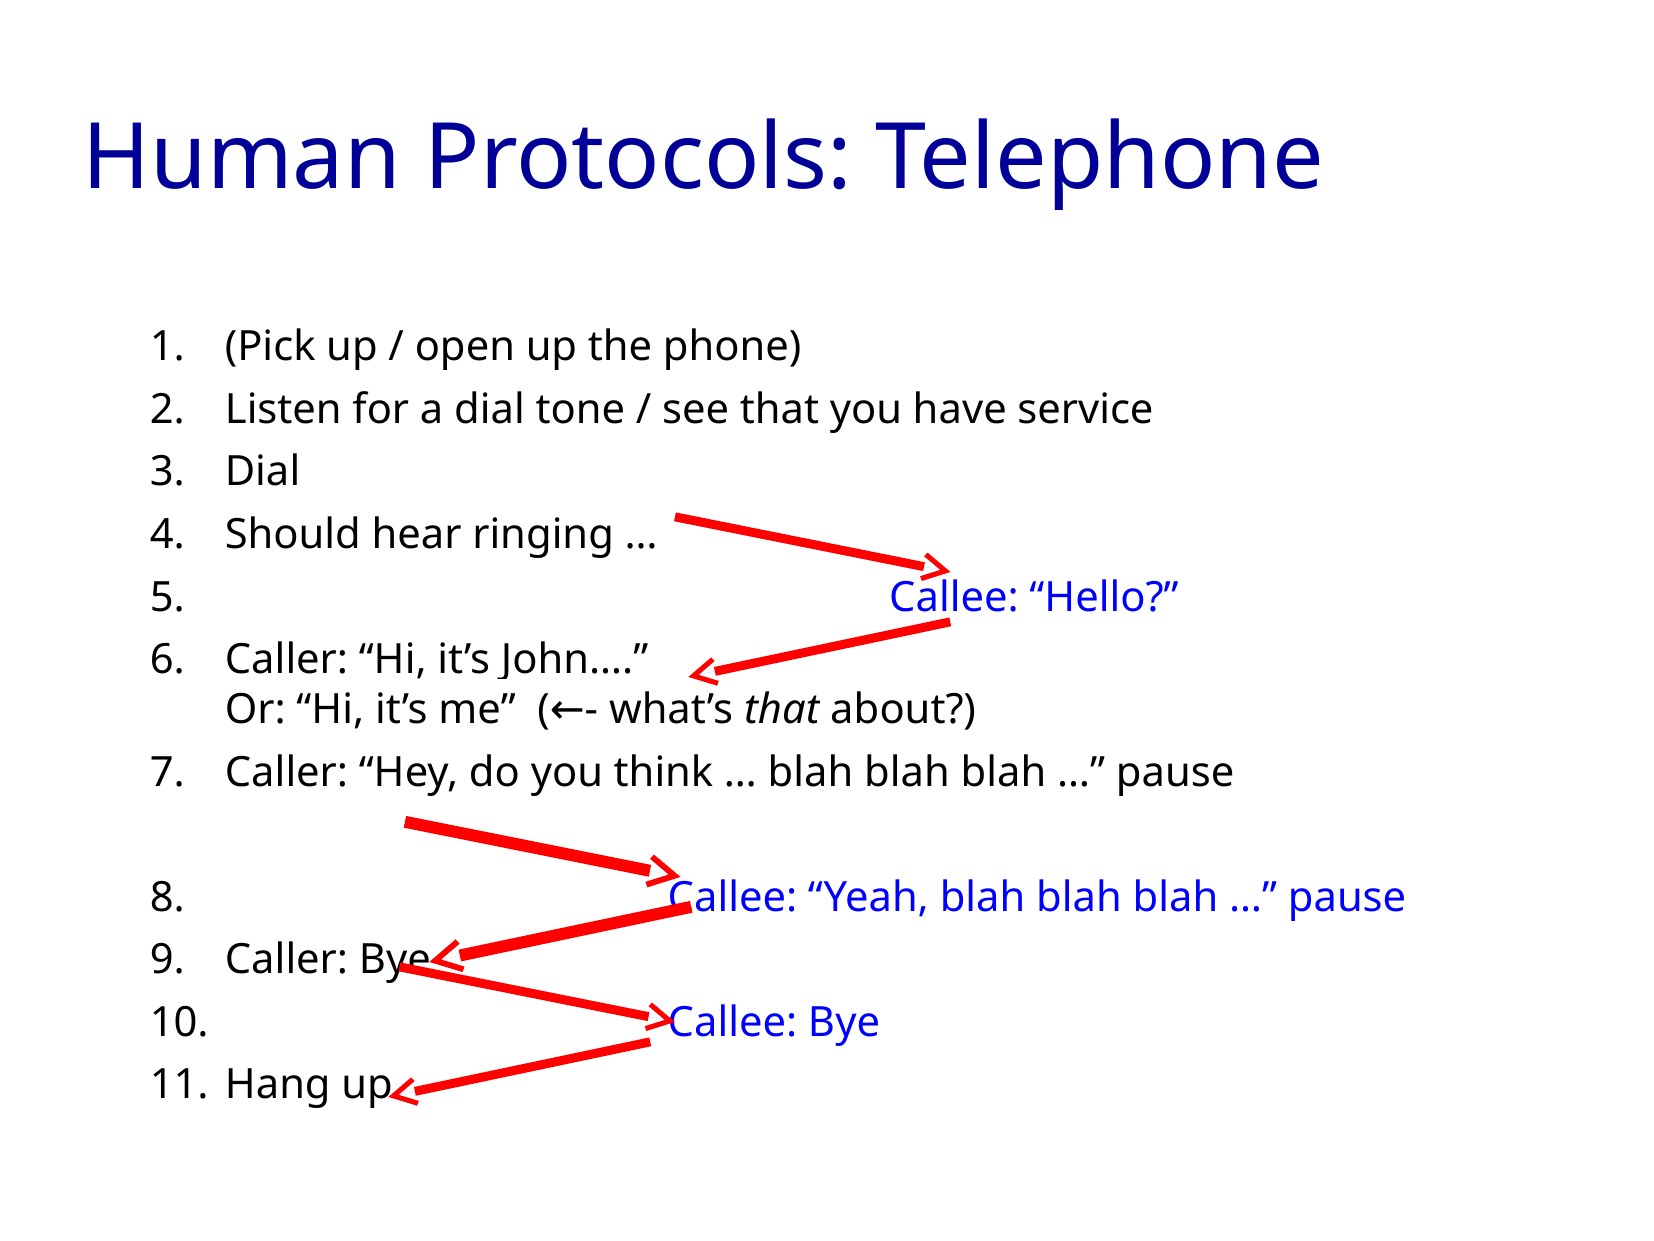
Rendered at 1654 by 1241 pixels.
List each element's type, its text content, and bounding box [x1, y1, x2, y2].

text_box [688, 621, 951, 677]
list (Pick up / open up the phone) Listen for a dial tone / see that you have service Dial Should hear ringing … Callee: “Hello?” Caller: “Hi, it’s John….” Or: “Hi, it’s me” (←- what’s that about?) Caller: “Hey, do you think … blah blah blah …” pause Callee: “Yeah, blah blah blah …” pause Caller: Bye Callee: Bye Hang up [60, 237, 1571, 1042]
title Human Protocols: Telephone [82, 49, 1571, 237]
text_box [674, 516, 951, 572]
text_box [388, 1041, 651, 1097]
text_box [404, 821, 681, 877]
text_box [399, 966, 676, 1022]
text_box [429, 906, 692, 962]
